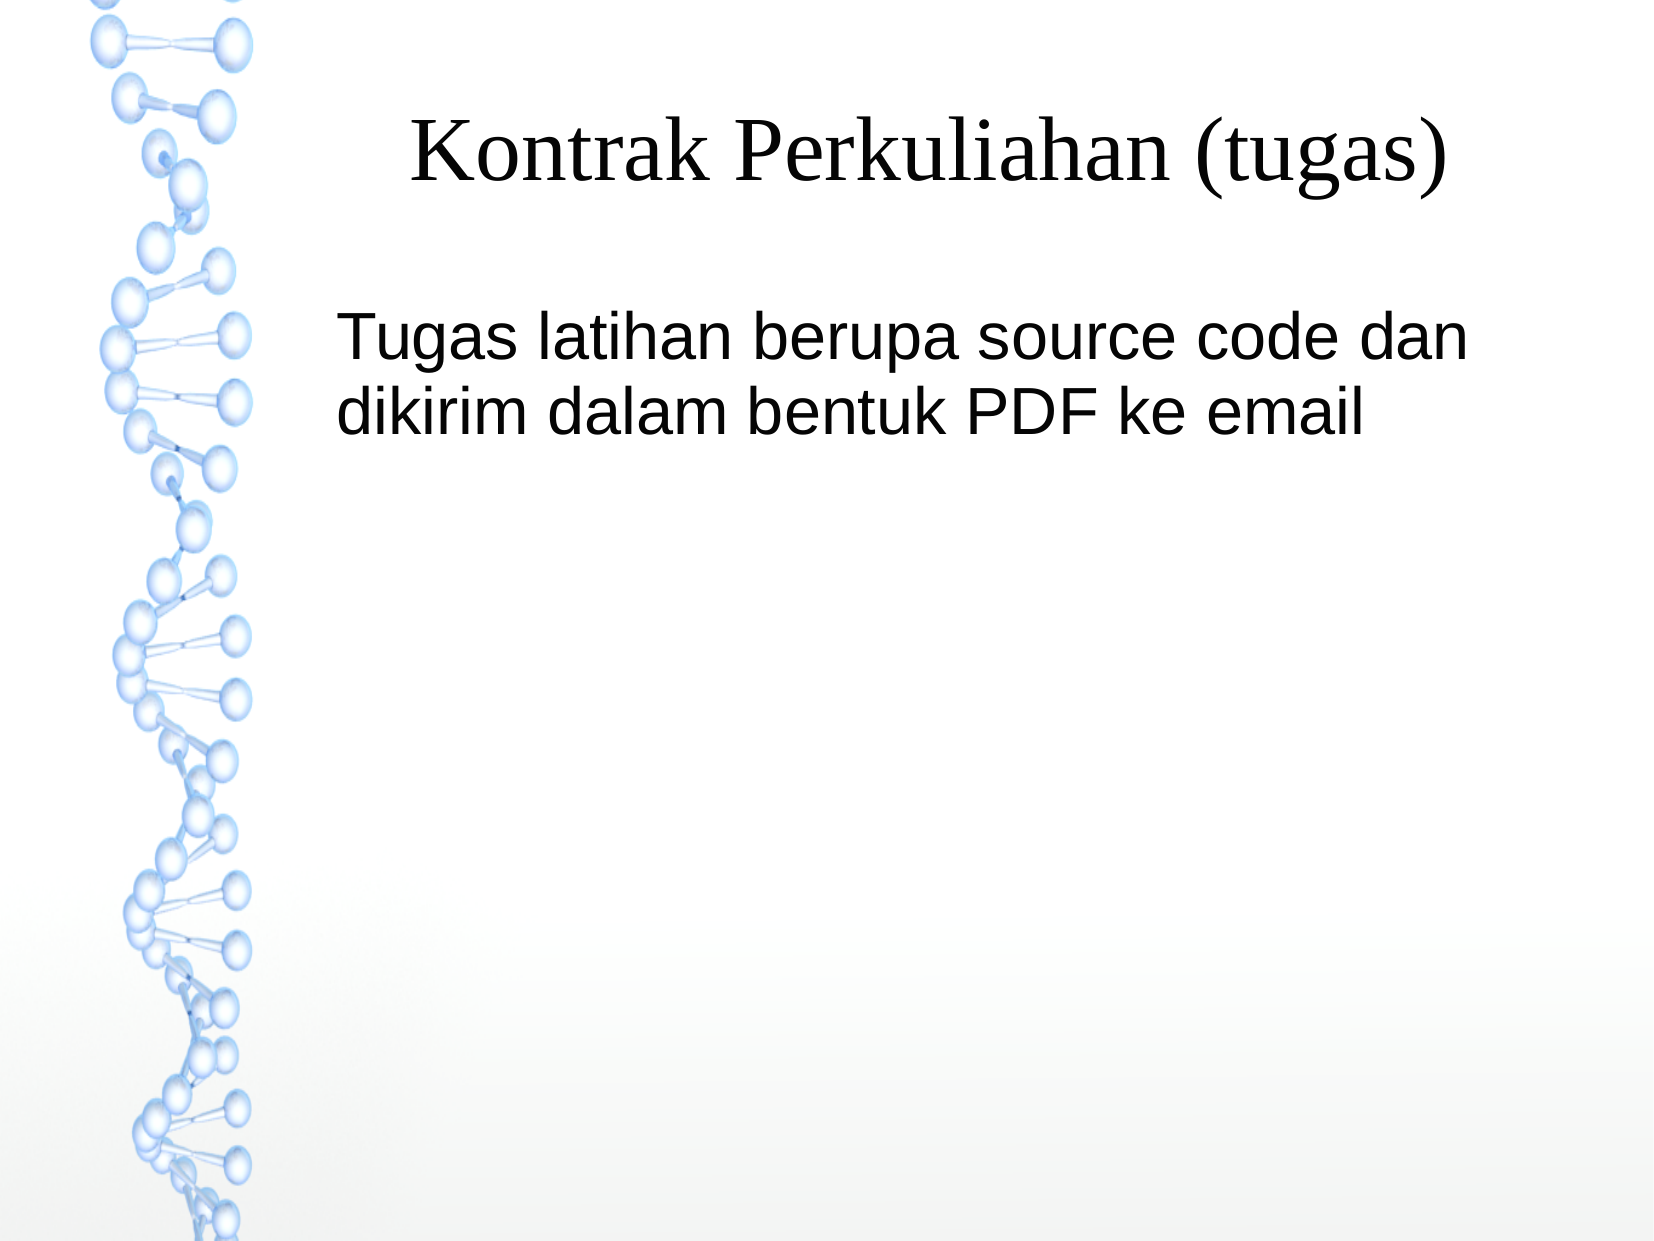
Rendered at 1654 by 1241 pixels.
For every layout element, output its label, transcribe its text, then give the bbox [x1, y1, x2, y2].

title Kontrak Perkuliahan (tugas) [265, 47, 1595, 252]
list Tugas latihan berupa source code dan dikirim dalam bentuk PDF ke email [265, 299, 1595, 1019]
picture [0, 0, 1654, 1241]
